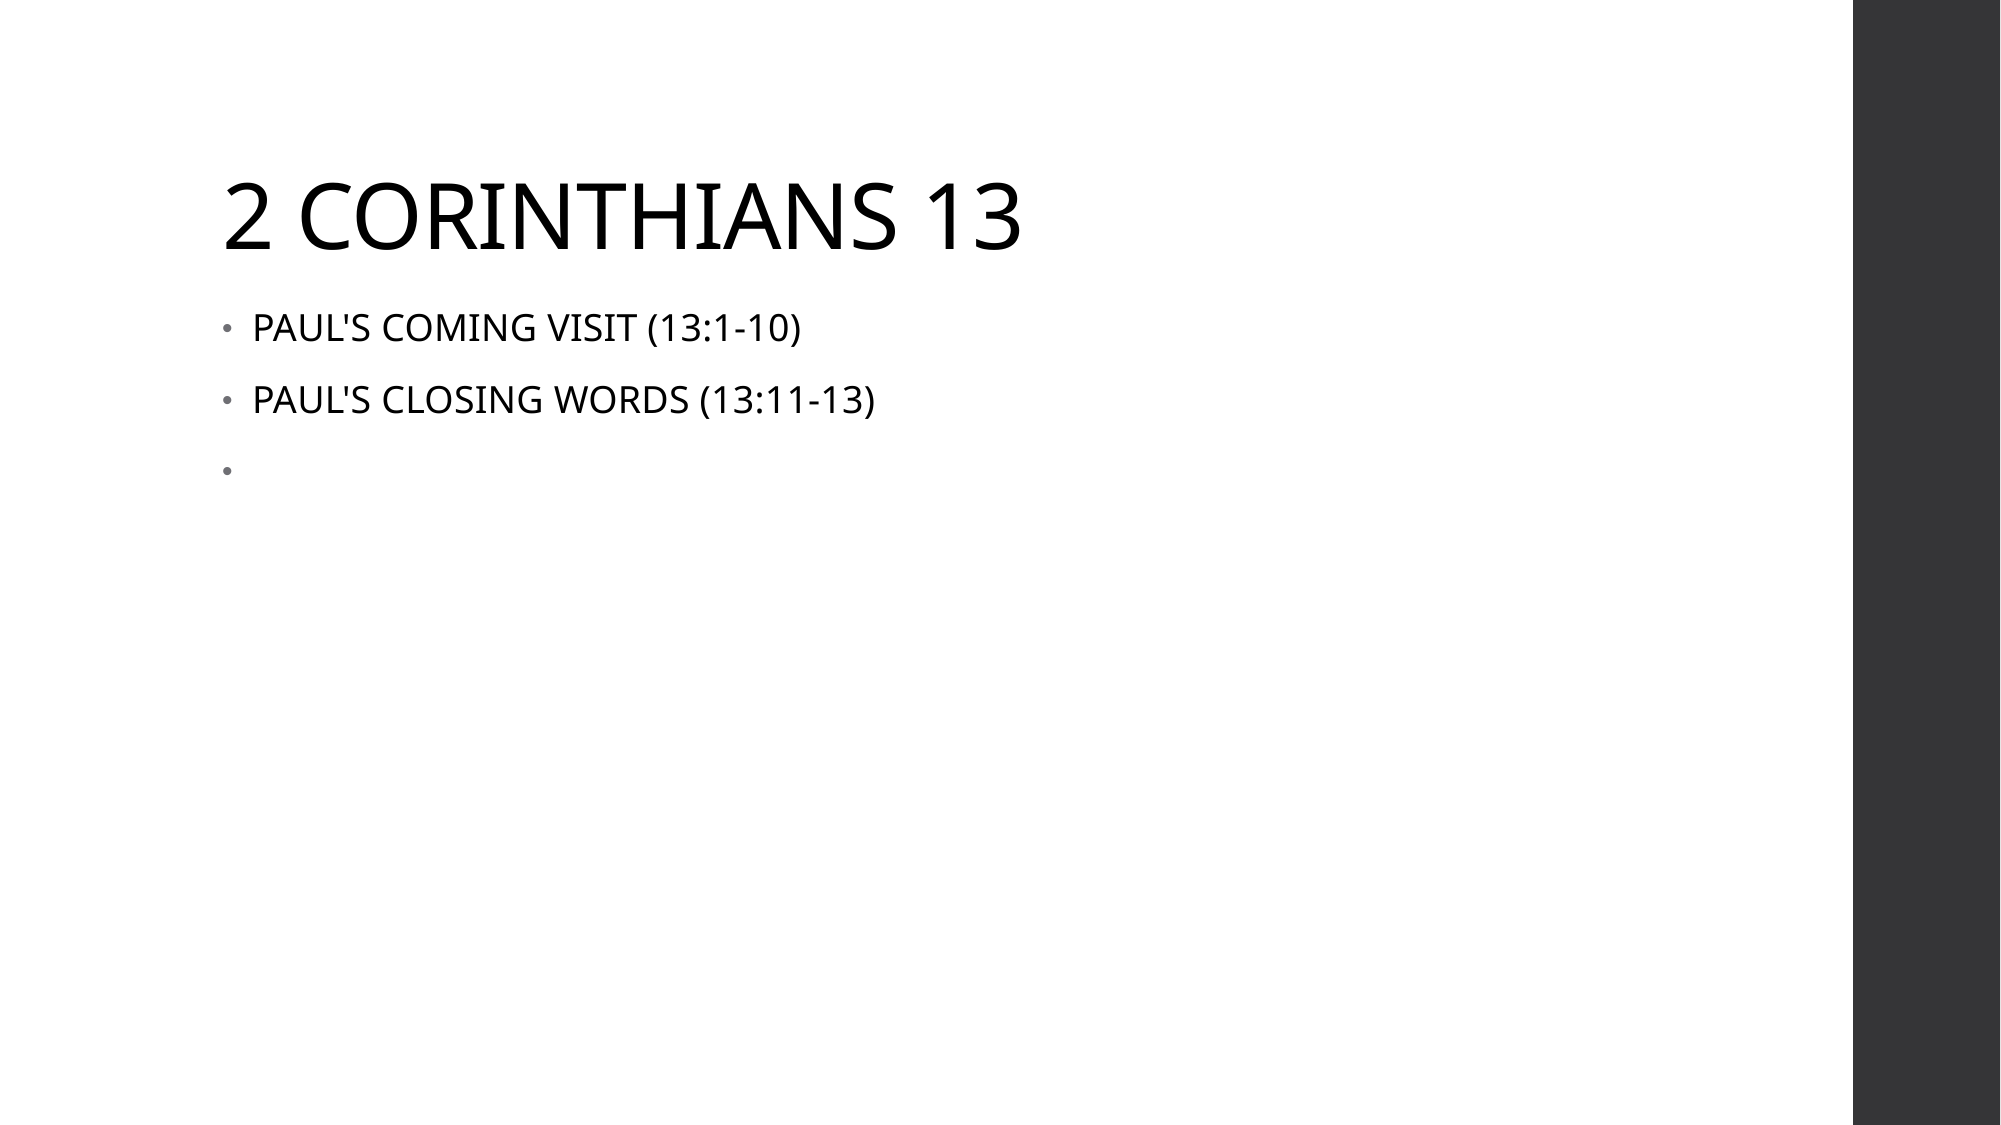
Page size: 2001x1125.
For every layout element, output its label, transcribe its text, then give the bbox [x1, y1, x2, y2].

title 2 CORINTHIANS 13 [206, 60, 1797, 278]
list PAUL'S COMING VISIT (13:1-10) PAUL'S CLOSING WORDS (13:11-13) [206, 299, 1617, 1014]
